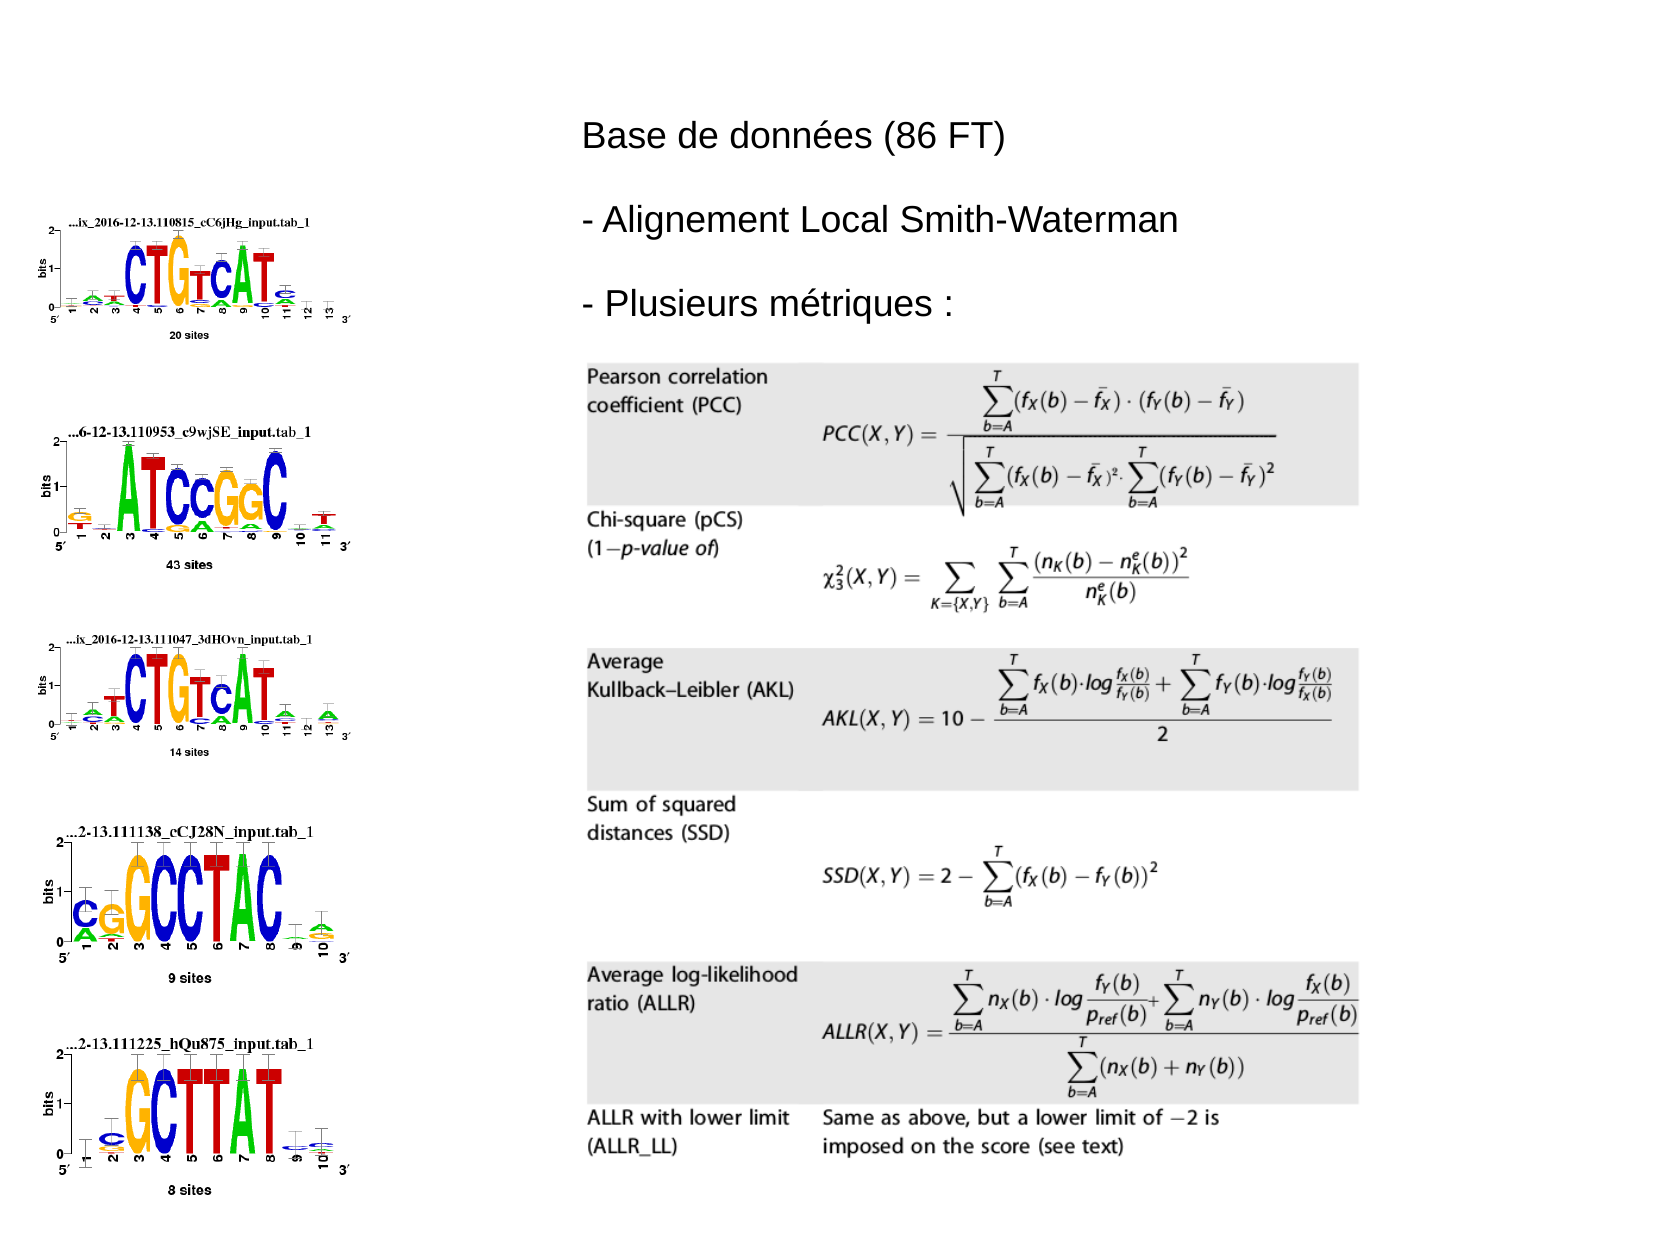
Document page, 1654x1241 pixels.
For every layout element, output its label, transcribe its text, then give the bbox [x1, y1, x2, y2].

text_box Base de données (86 FT) - Alignement Local Smith-Waterman - Plusieurs métriques : [566, 107, 1195, 333]
picture [555, 342, 1382, 1170]
picture [23, 631, 355, 759]
picture [23, 1033, 355, 1199]
picture [23, 214, 355, 342]
picture [23, 821, 355, 987]
picture [23, 422, 355, 573]
